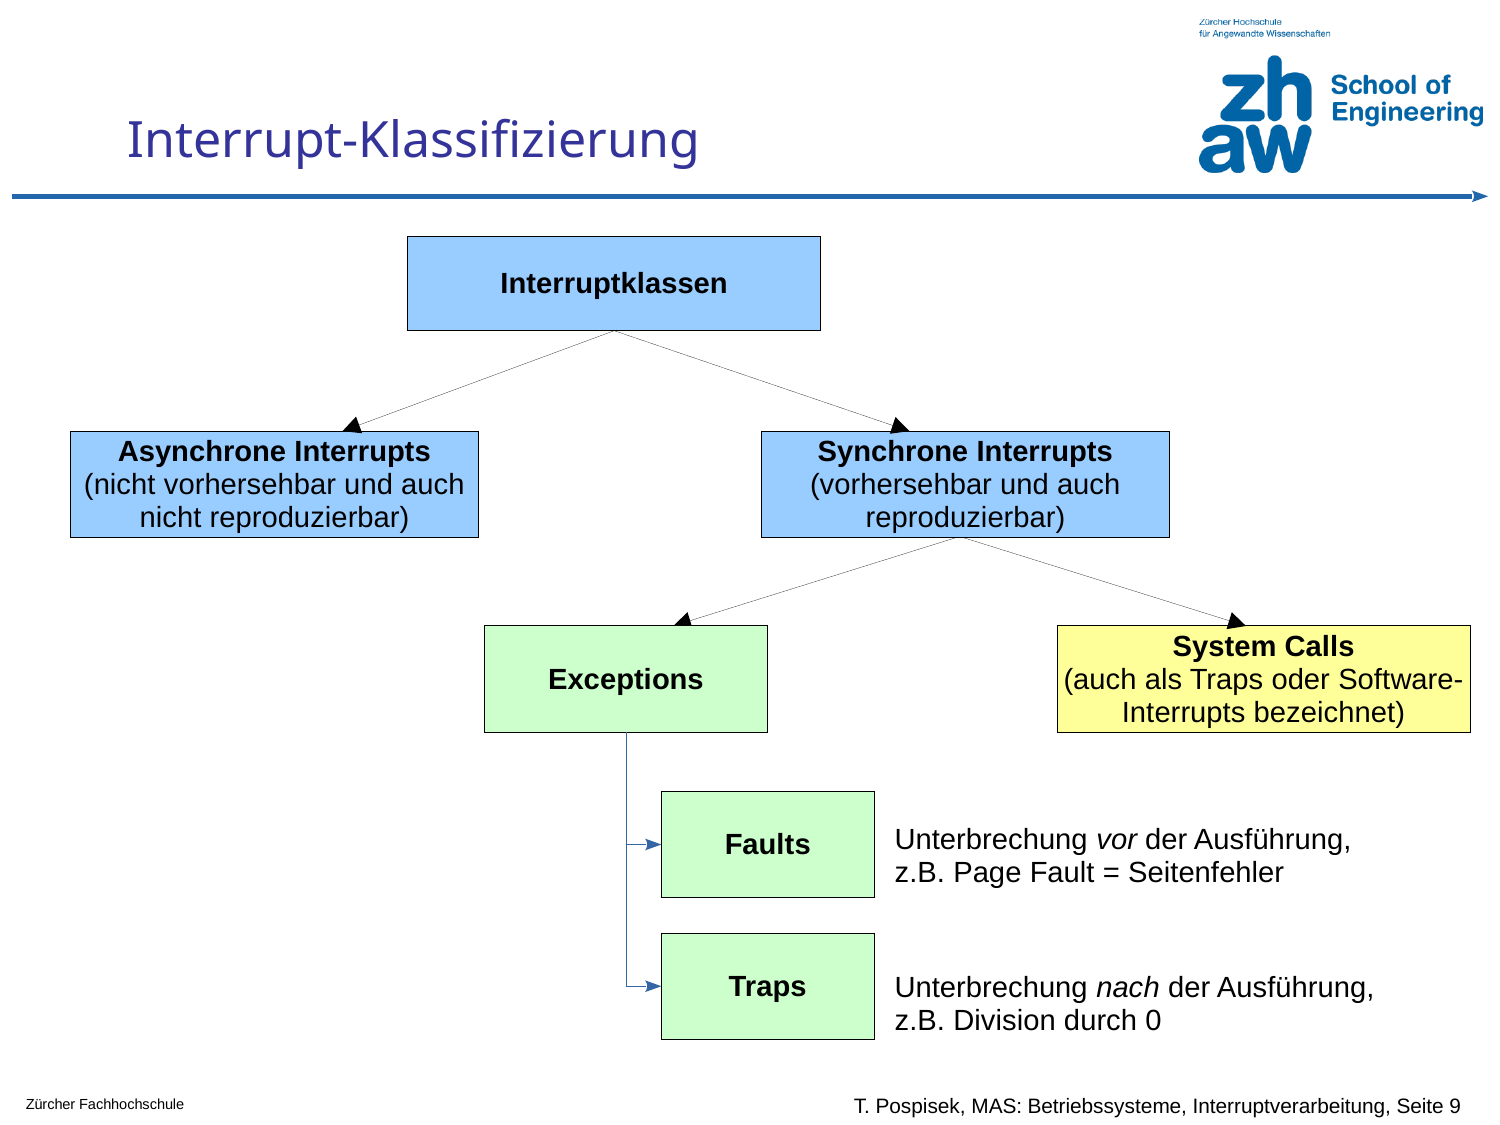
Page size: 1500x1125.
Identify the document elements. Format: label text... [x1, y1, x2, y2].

text_box Exceptions [484, 625, 768, 733]
text_box Interruptklassen [407, 236, 821, 331]
text_box Unterbrechung vor der Ausführung, z.B. Page Fault = Seitenfehler [879, 803, 1288, 910]
title Interrupt-Klassifizierung [112, 50, 1391, 175]
text_box Synchrone Interrupts (vorhersehbar und auch reproduzierbar) [761, 431, 1170, 538]
picture [1199, 19, 1483, 173]
text_box Unterbrechung nach der Ausführung, z.B. Division durch 0 [879, 950, 1288, 1058]
text_box Faults [661, 791, 875, 898]
text_box Asynchrone Interrupts (nicht vorhersehbar und auch nicht reproduzierbar) [70, 431, 479, 538]
text_box Traps [661, 933, 875, 1040]
text_box System Calls (auch als Traps oder Software- Interrupts bezeichnet) [1057, 625, 1471, 733]
